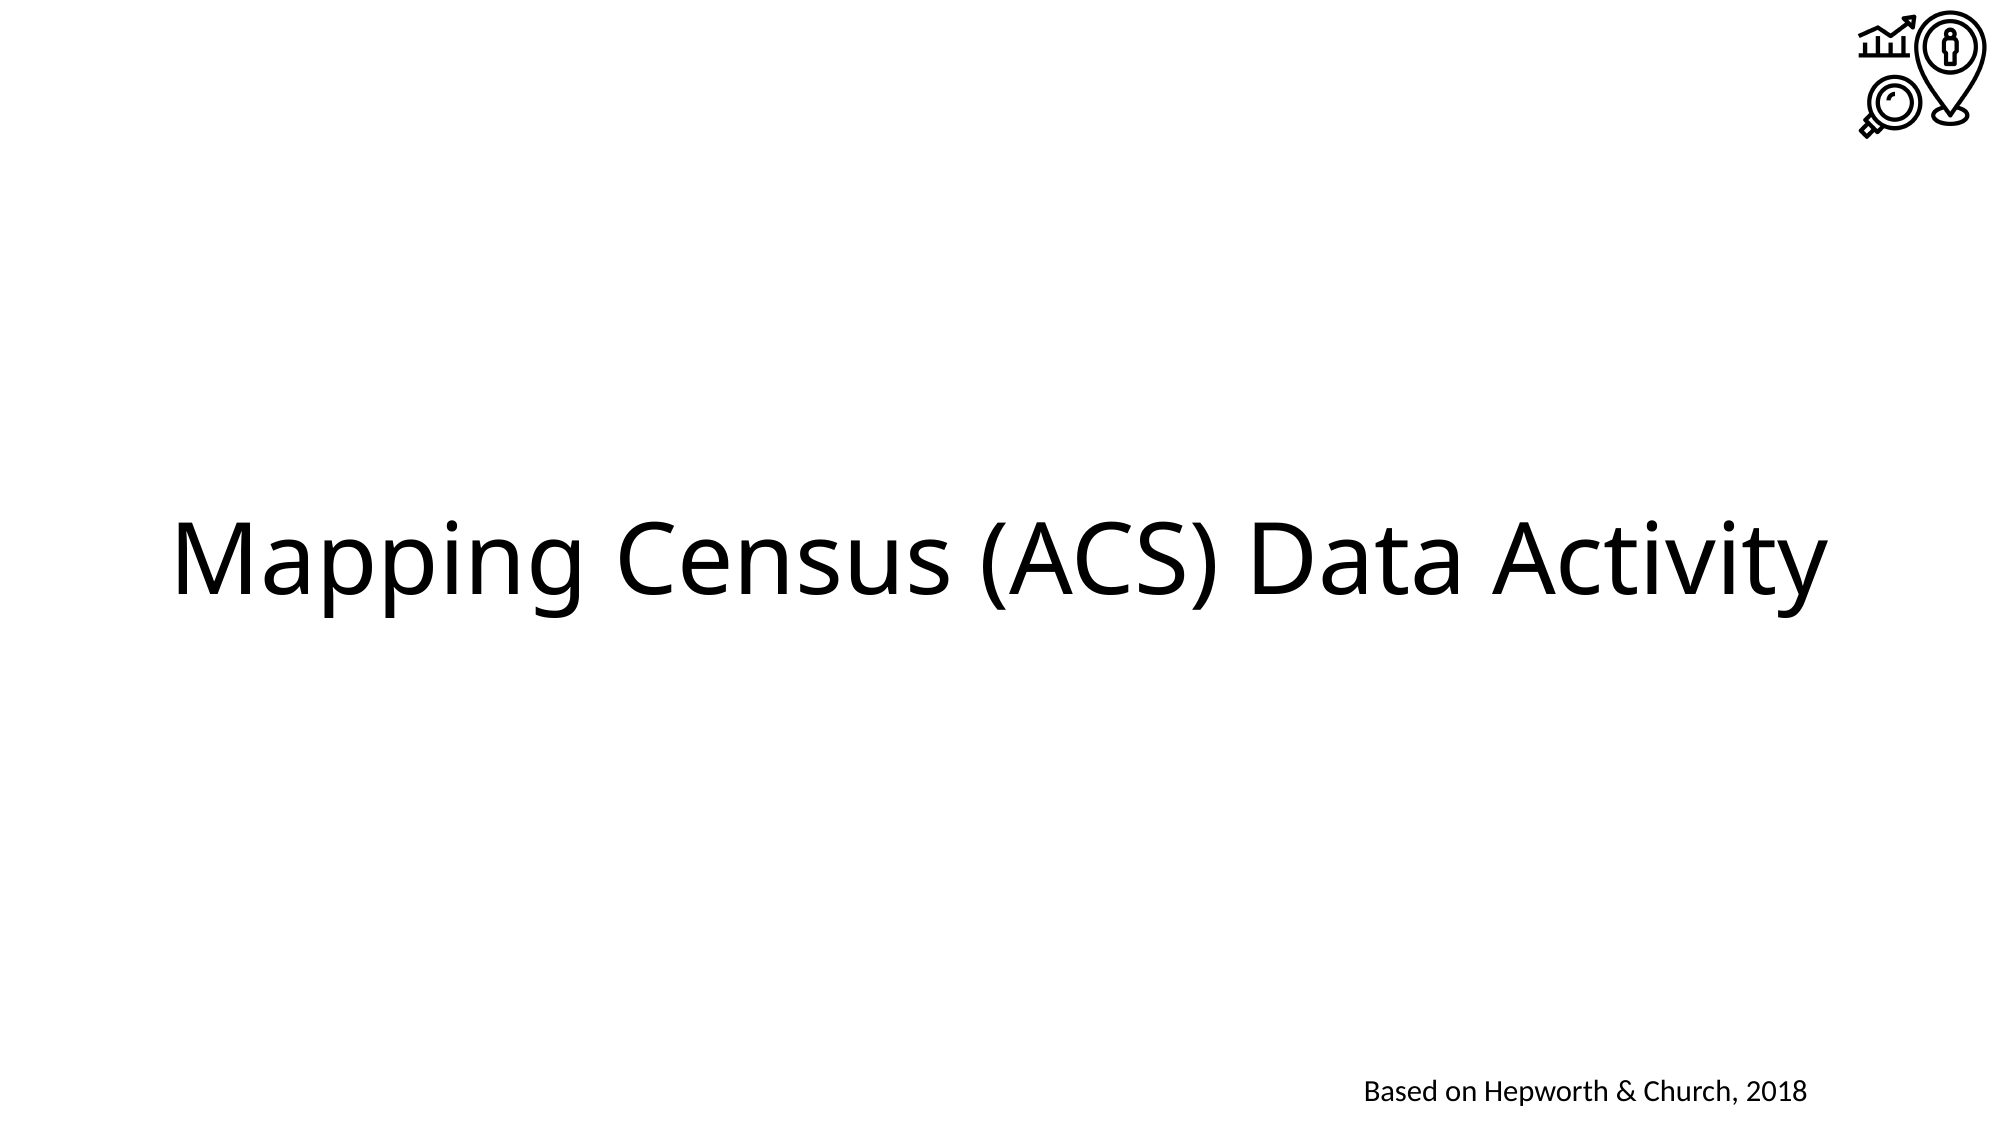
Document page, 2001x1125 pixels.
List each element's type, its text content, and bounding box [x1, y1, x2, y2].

text_box Based on Hepworth & Church, 2018 [1343, 1051, 2000, 1125]
picture [1843, 7, 2000, 144]
title Mapping Census (ACS) Data Activity [68, 470, 1932, 655]
